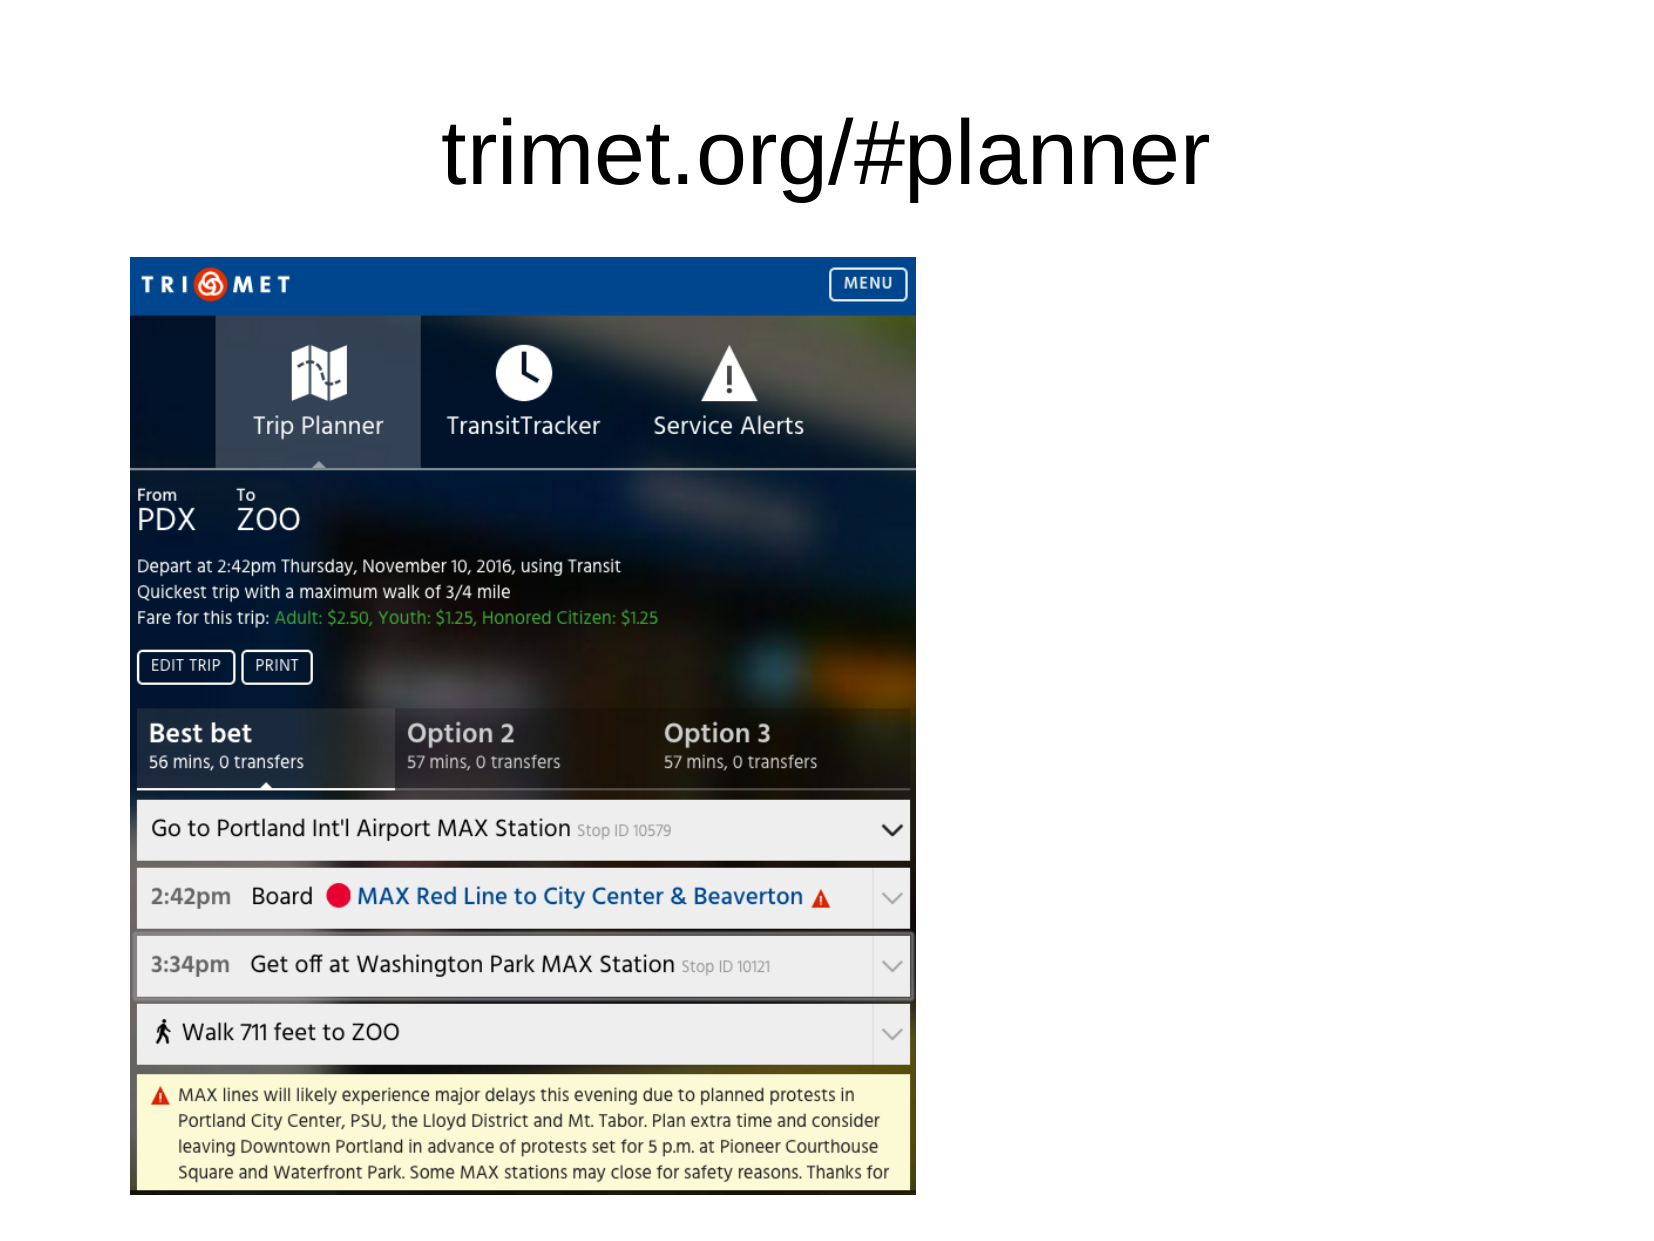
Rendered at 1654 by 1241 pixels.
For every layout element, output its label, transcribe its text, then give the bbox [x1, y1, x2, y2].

title trimet.org/#planner [82, 49, 1571, 257]
picture [130, 257, 916, 1195]
